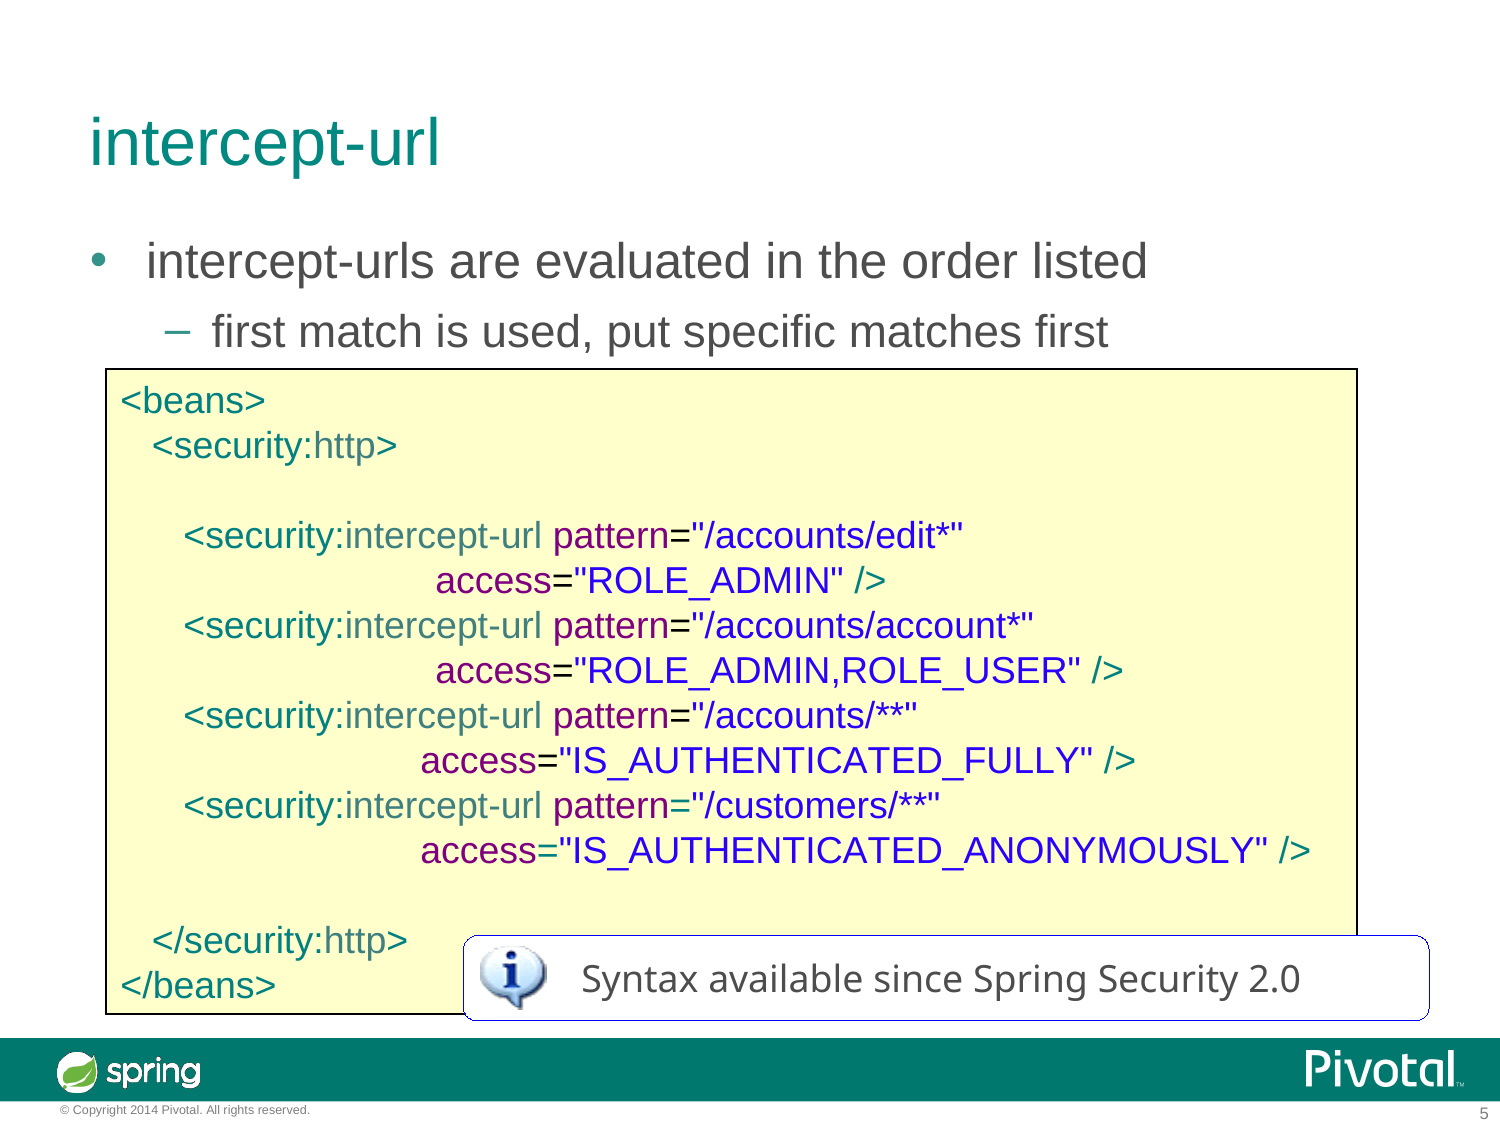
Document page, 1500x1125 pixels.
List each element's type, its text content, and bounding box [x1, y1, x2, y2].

text_box Syntax available since Spring Security 2.0 [566, 947, 1414, 1010]
picture [1306, 1050, 1464, 1087]
list intercept-urls are evaluated in the order listed first match is used, put specific matches first [75, 221, 1426, 964]
picture [32, 1041, 210, 1103]
title intercept-url [75, 45, 1426, 221]
text_box [463, 935, 1430, 1021]
picture [480, 946, 547, 1010]
text_box <beans> <security:http> <security:intercept-url pattern="/accounts/edit*" access="ROLE_ADMIN" /> <security:intercept-url pattern="/accounts/account*" access="ROLE_ADMIN,ROLE_USER" /> <security:intercept-url pattern="/accounts/**" access="IS_AUTHENTICATED_FULLY" /> <security:intercept-url pattern="/customers/**" access="IS_AUTHENTICATED_ANONYMOUSLY" /> </security:http> </beans> [105, 368, 1357, 1015]
